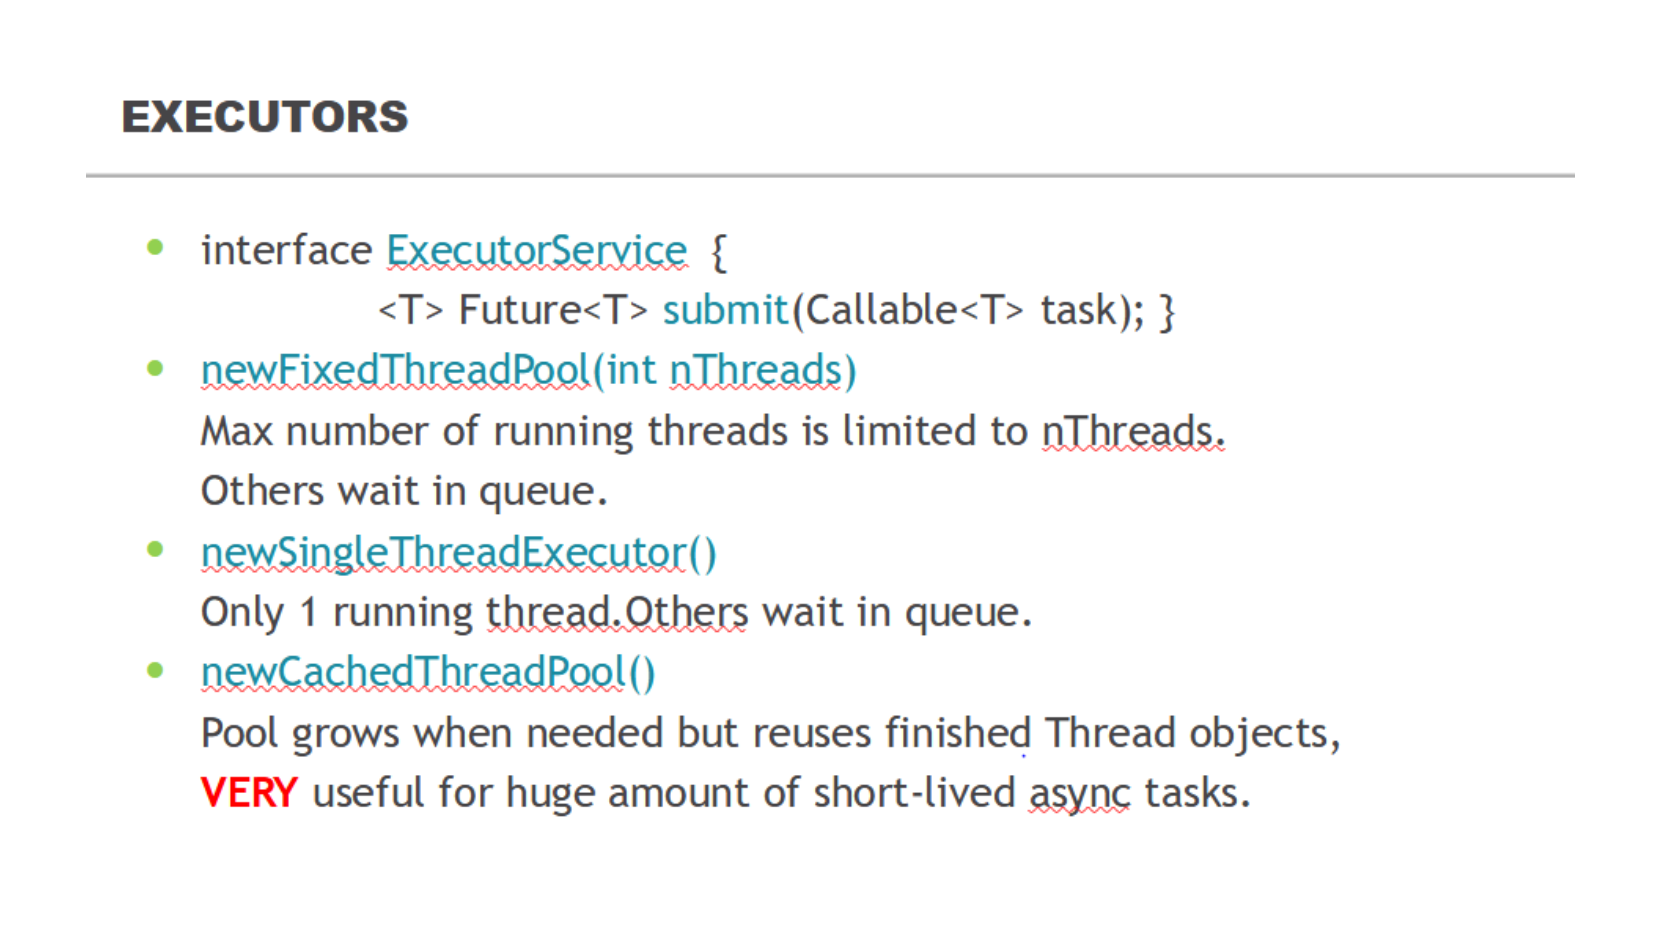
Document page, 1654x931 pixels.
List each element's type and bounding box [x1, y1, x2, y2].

picture [86, 71, 1575, 859]
